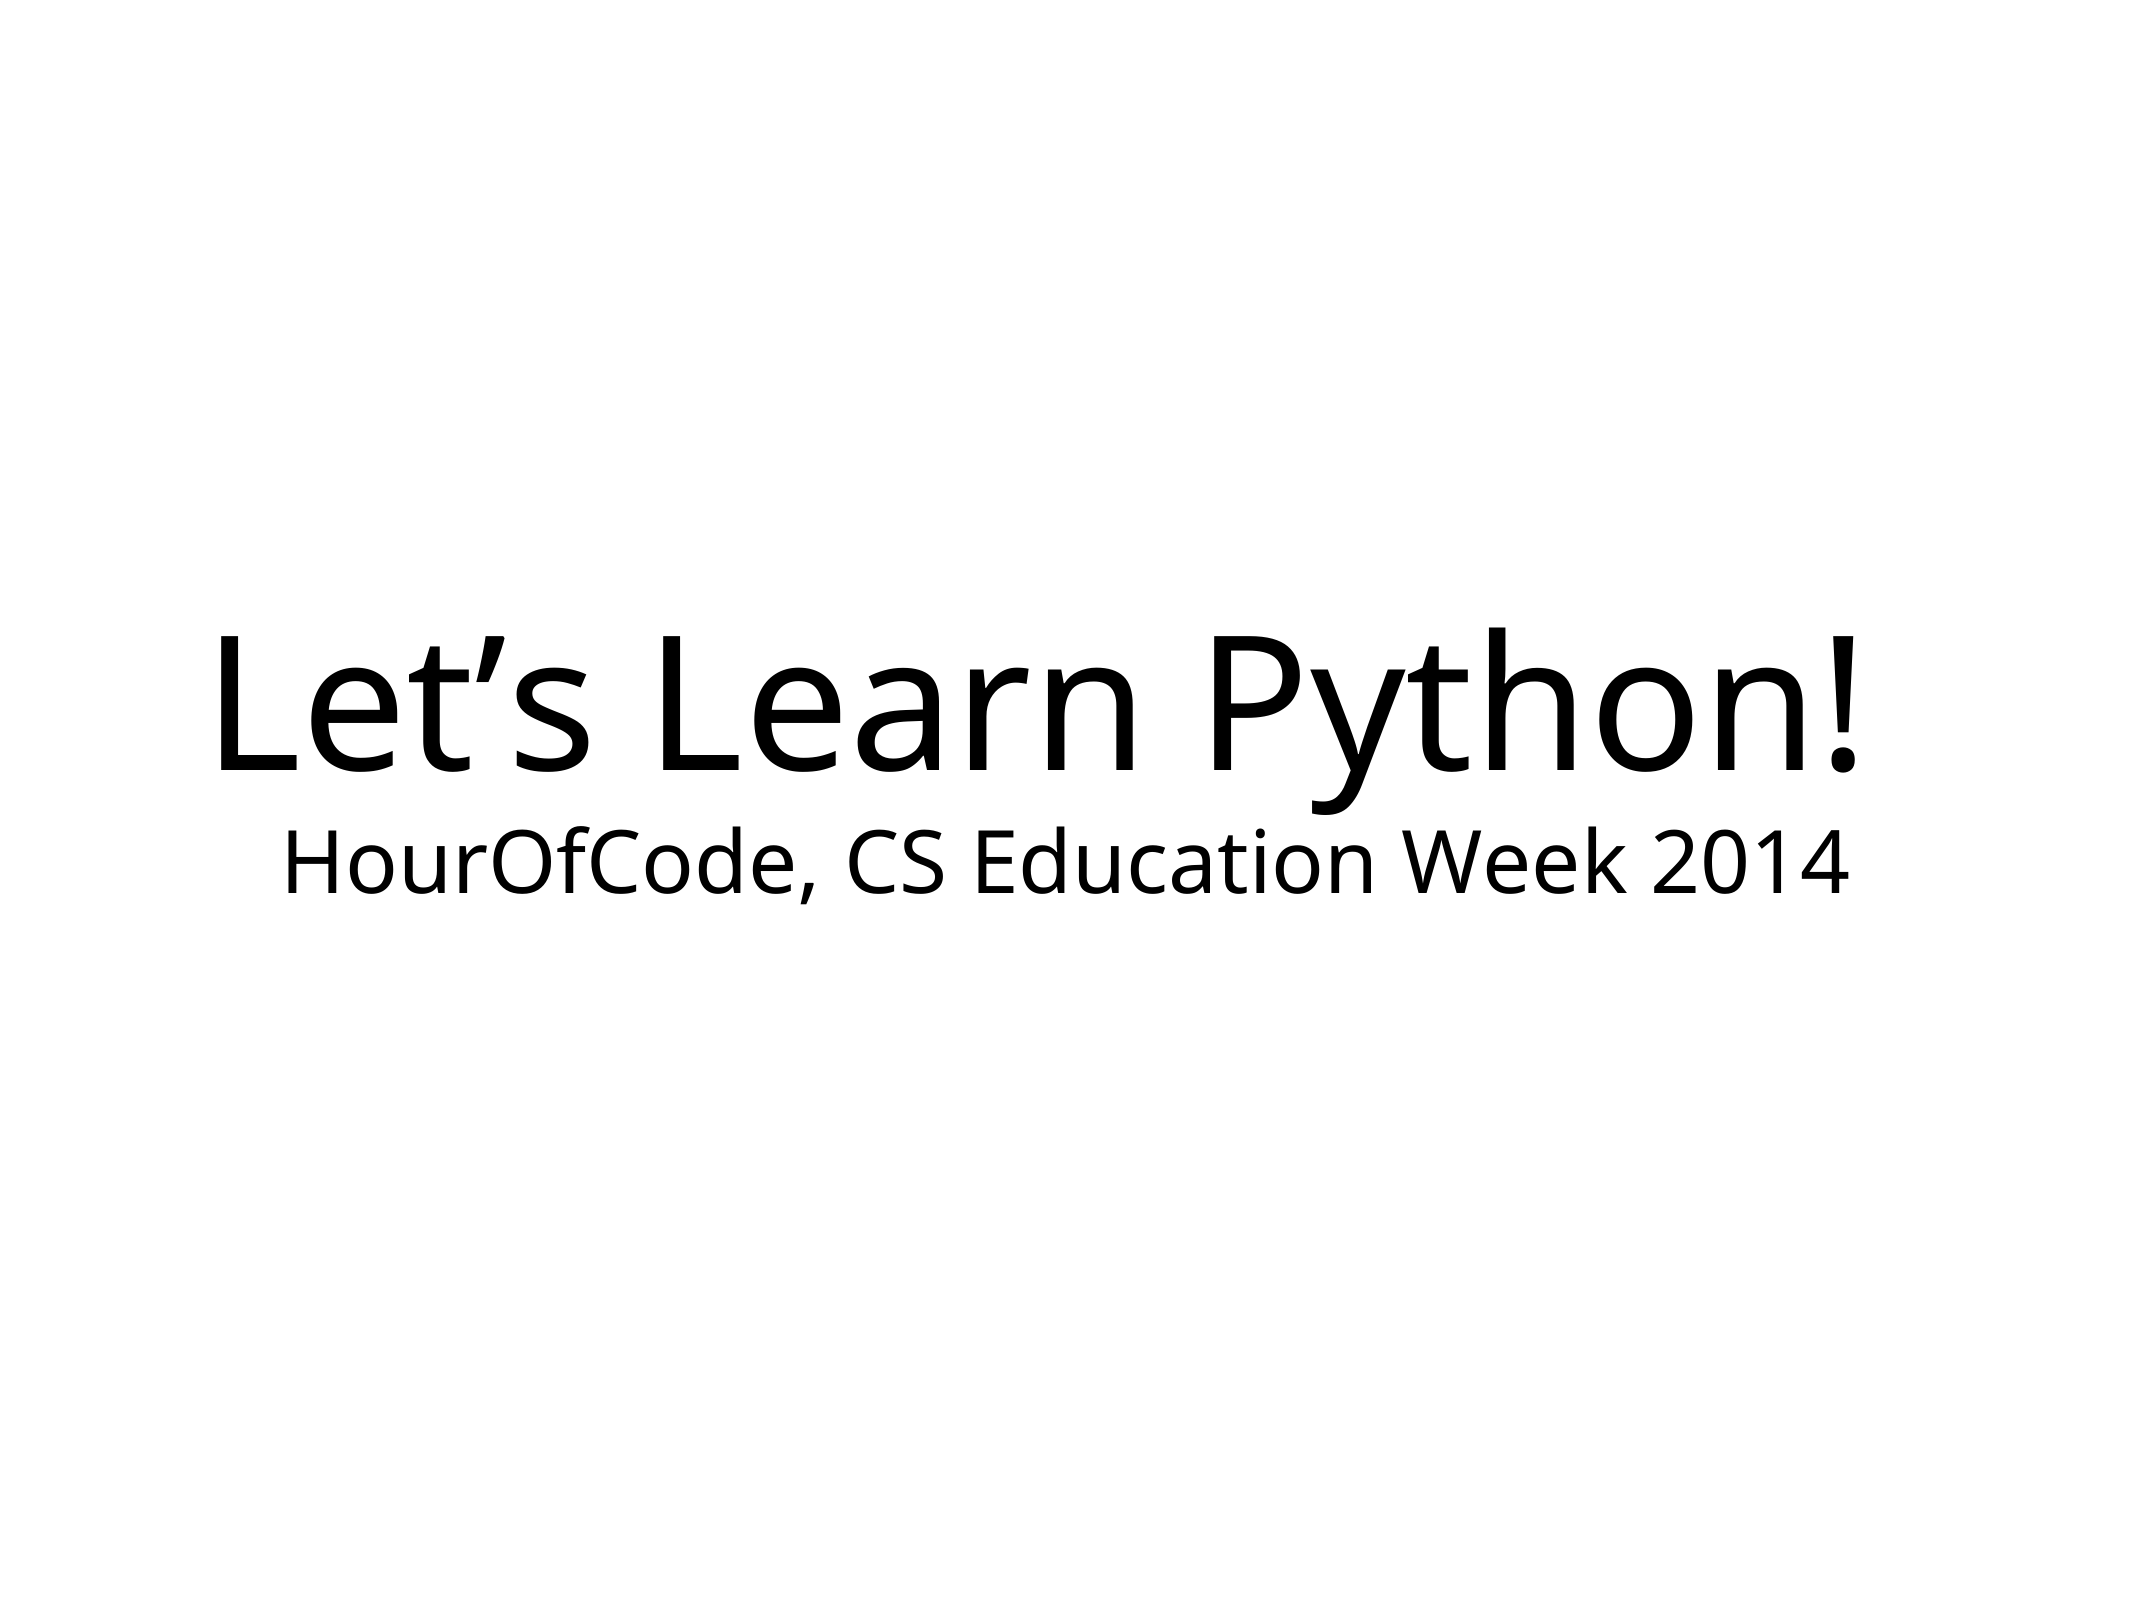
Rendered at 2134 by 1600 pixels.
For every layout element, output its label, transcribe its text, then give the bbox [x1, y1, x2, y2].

title Let’s Learn Python! [35, 495, 2096, 806]
list HourOfCode, CS Education Week 2014 [35, 806, 2096, 953]
